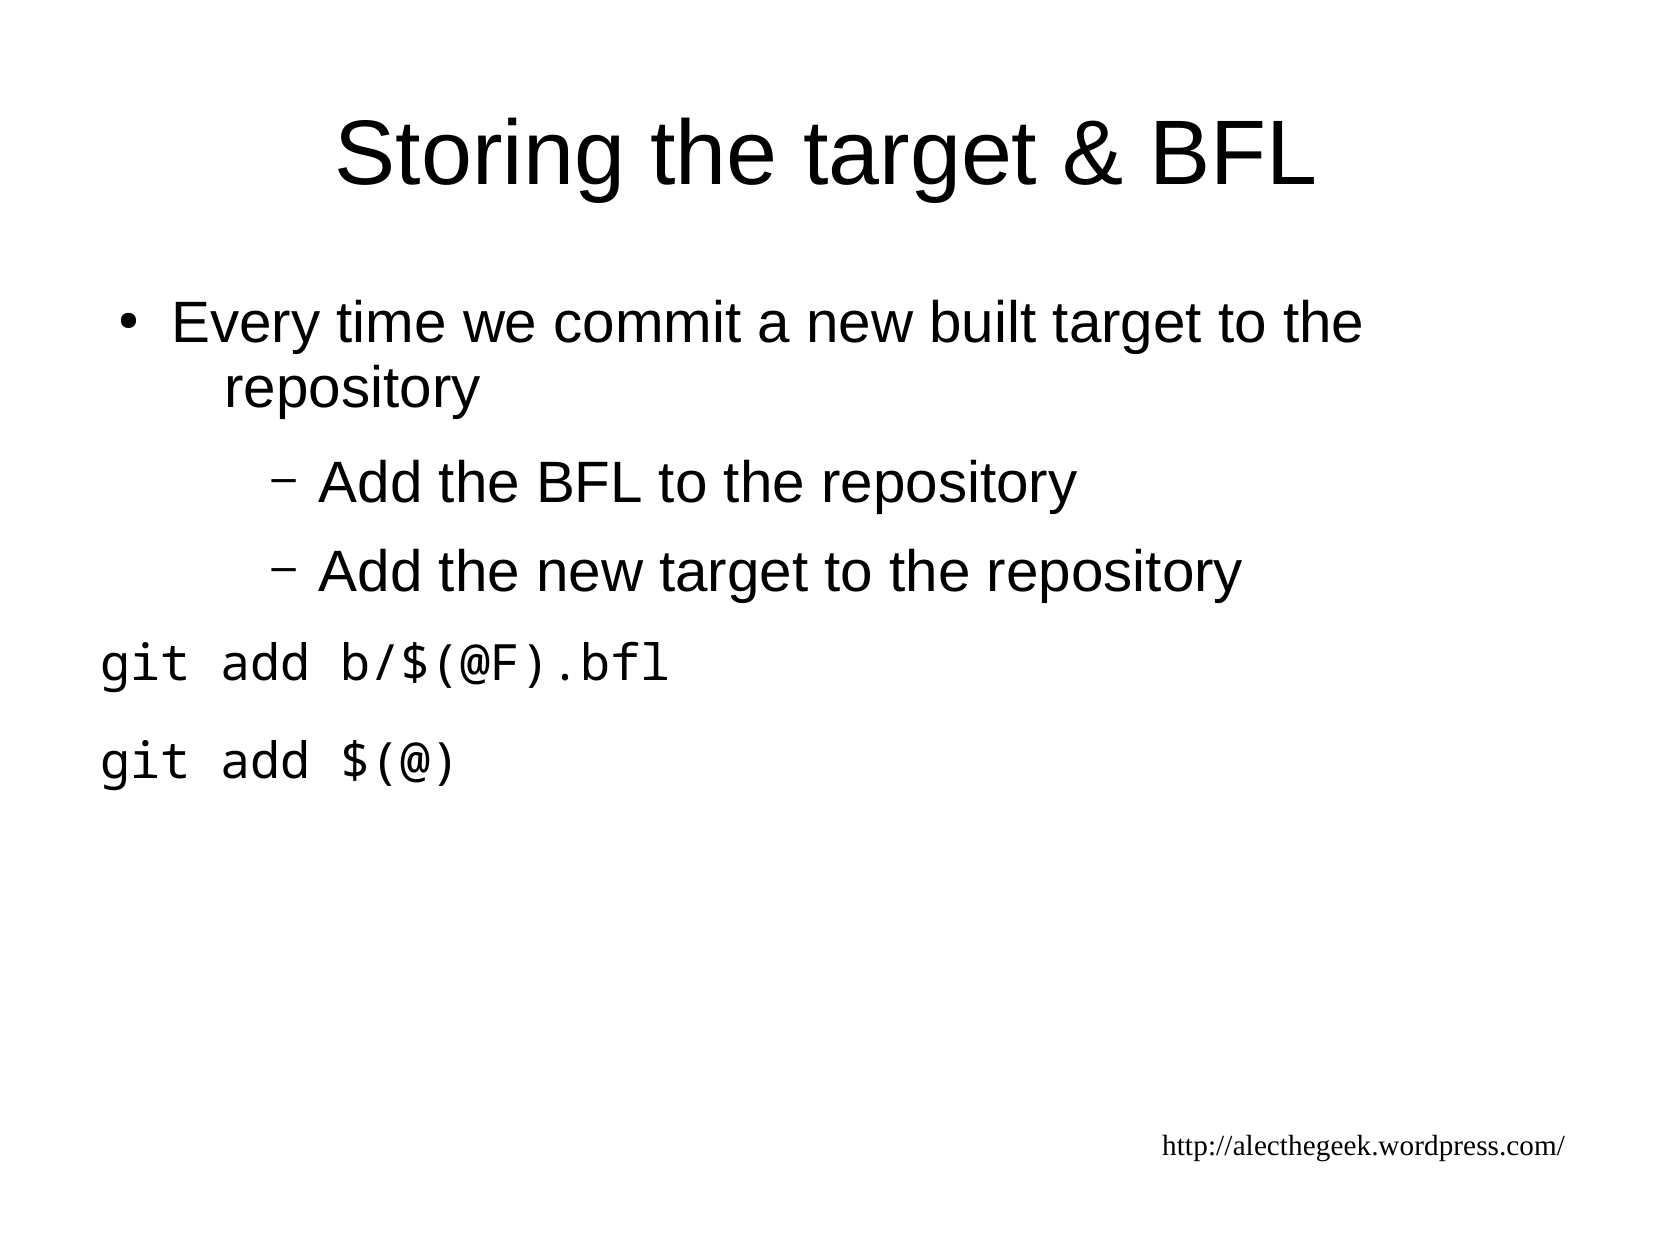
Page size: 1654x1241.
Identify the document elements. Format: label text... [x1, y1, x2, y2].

title Storing the target & BFL [82, 49, 1571, 257]
list Every time we commit a new built target to the repository Add the BFL to the repository Add the new target to the repository git add b/$(@F).bfl git add $(@) [82, 290, 1571, 1109]
